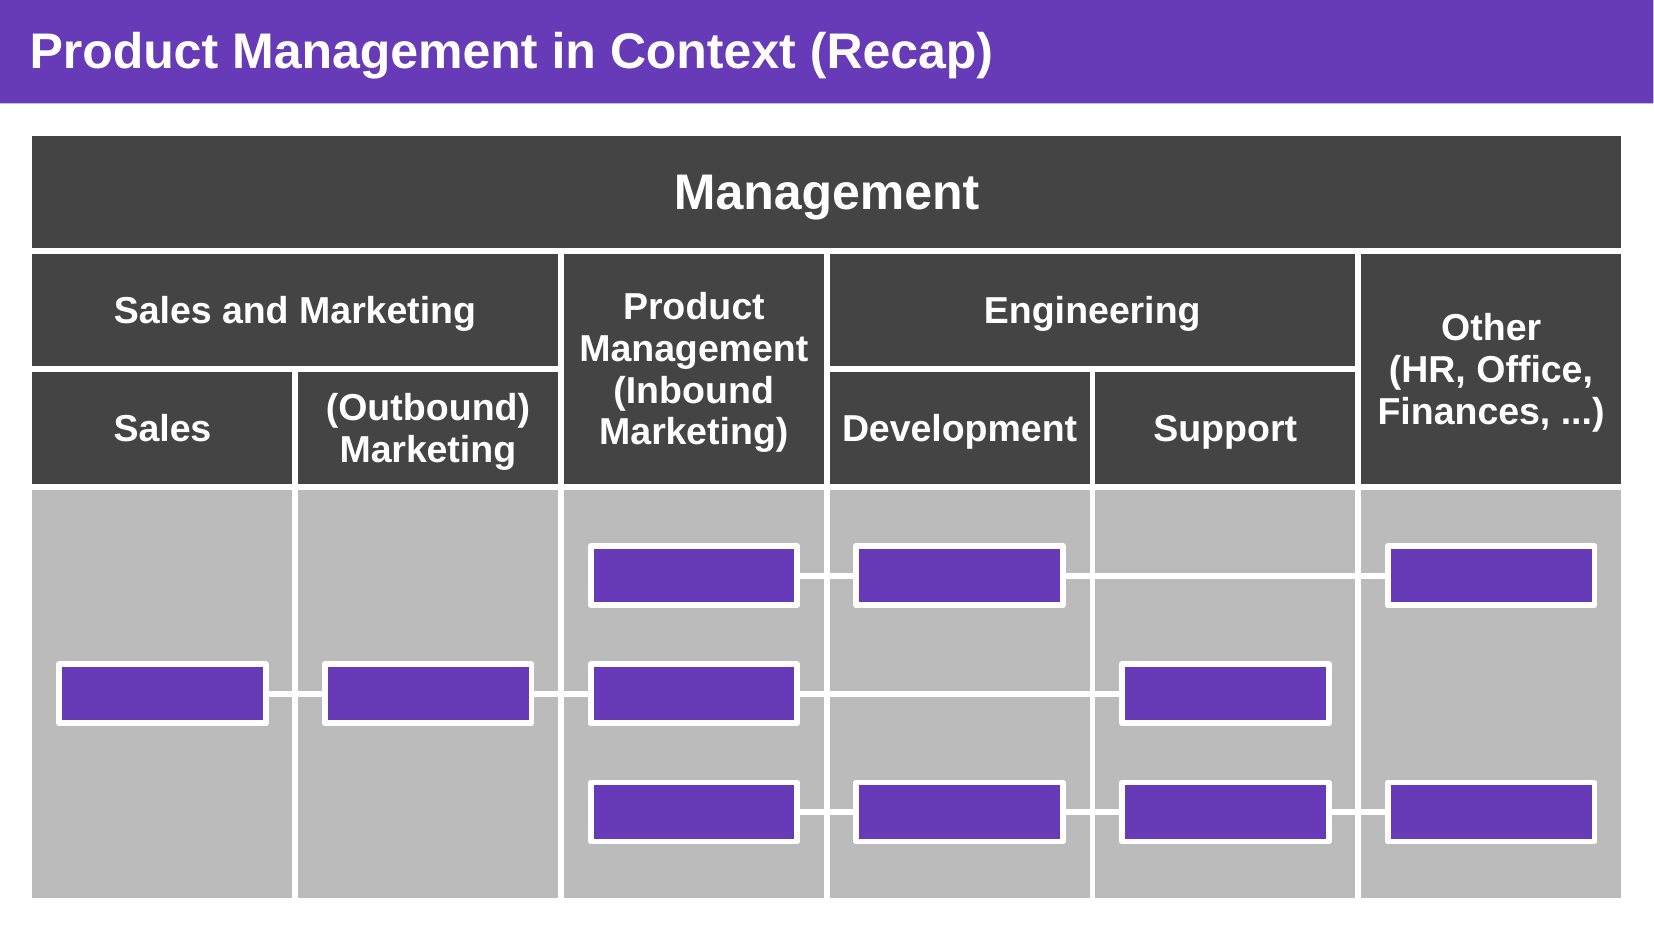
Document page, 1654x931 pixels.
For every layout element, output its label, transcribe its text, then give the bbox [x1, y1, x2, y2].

text_box Engineering [827, 251, 1358, 369]
text_box Sales and Marketing [29, 251, 561, 369]
text_box Product Management (Inbound Marketing) [561, 251, 827, 488]
text_box Sales [29, 369, 295, 488]
title Product Management in Context (Recap) [0, 0, 1654, 104]
text_box Development [826, 369, 1092, 488]
text_box Support [1092, 369, 1359, 487]
text_box Management [29, 132, 1625, 251]
text_box (Outbound) Marketing [295, 369, 561, 488]
text_box [29, 487, 1624, 901]
text_box Other (HR, Office, Finances, ...) [1358, 251, 1625, 488]
